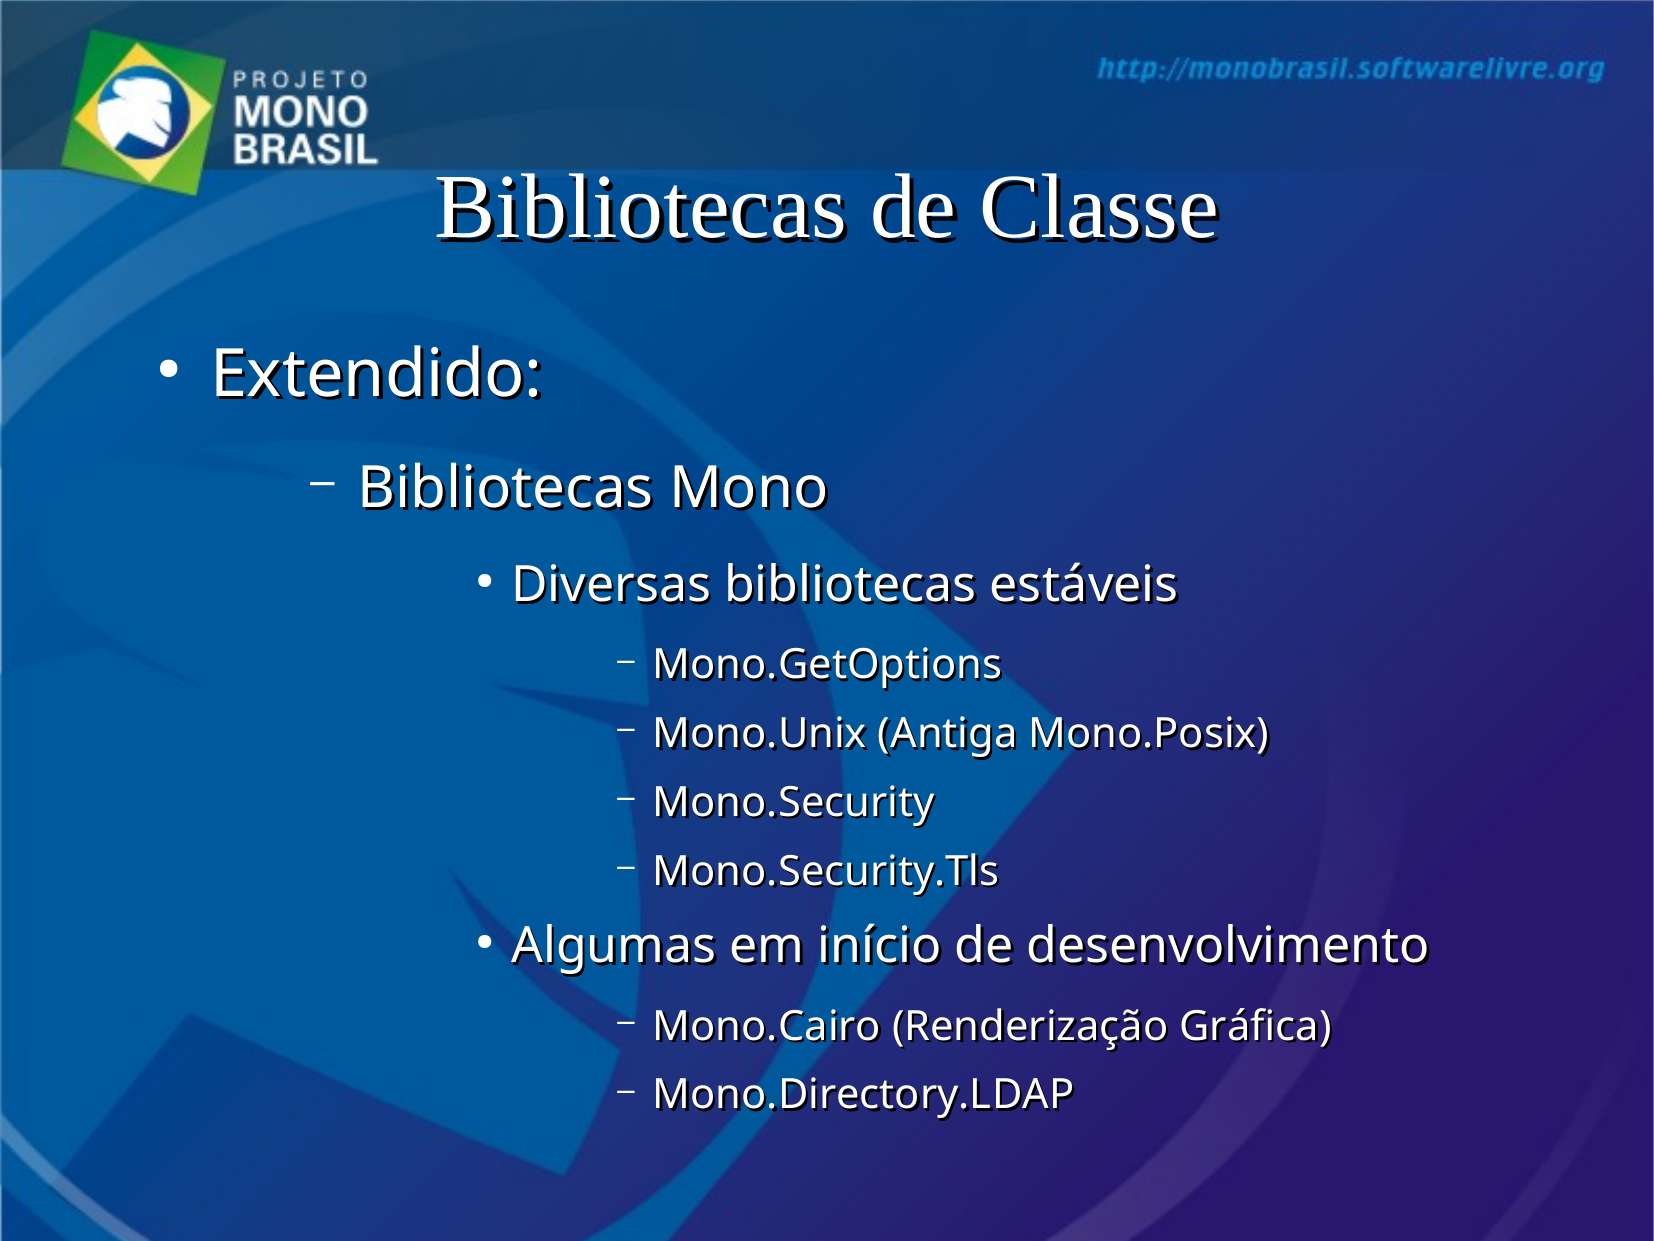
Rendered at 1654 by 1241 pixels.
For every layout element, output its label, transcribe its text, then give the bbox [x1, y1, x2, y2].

picture [0, 0, 1654, 1241]
list Extendido: Bibliotecas Mono Diversas bibliotecas estáveis Mono.GetOptions Mono.Unix (Antiga Mono.Posix) Mono.Security Mono.Security.Tls Algumas em início de desenvolvimento Mono.Cairo (Renderização Gráfica) Mono.Directory.LDAP [121, 325, 1534, 1241]
title Bibliotecas de Classe [121, 103, 1534, 311]
